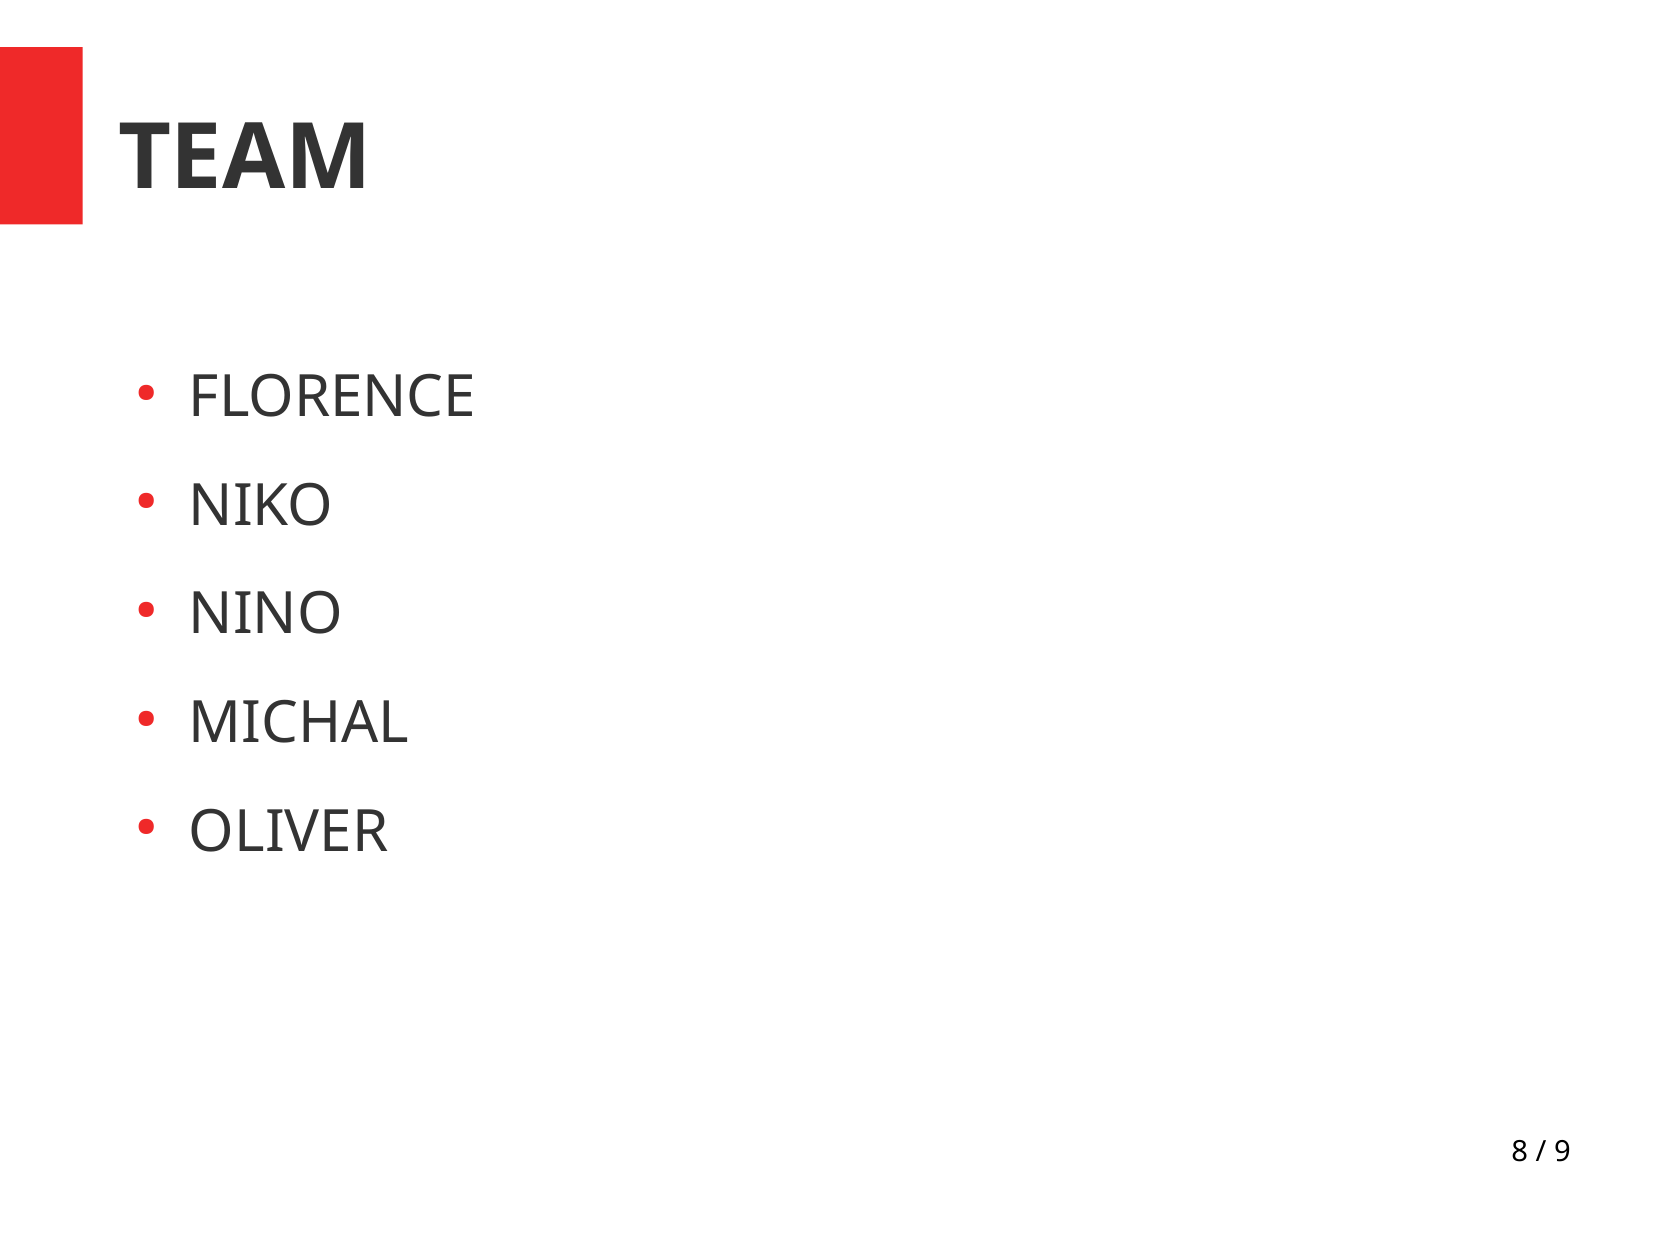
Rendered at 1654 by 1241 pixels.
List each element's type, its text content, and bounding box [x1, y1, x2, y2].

title TEAM [118, 49, 1571, 257]
list FLORENCE NIKO NINO MICHAL OLIVER [118, 354, 1536, 1074]
